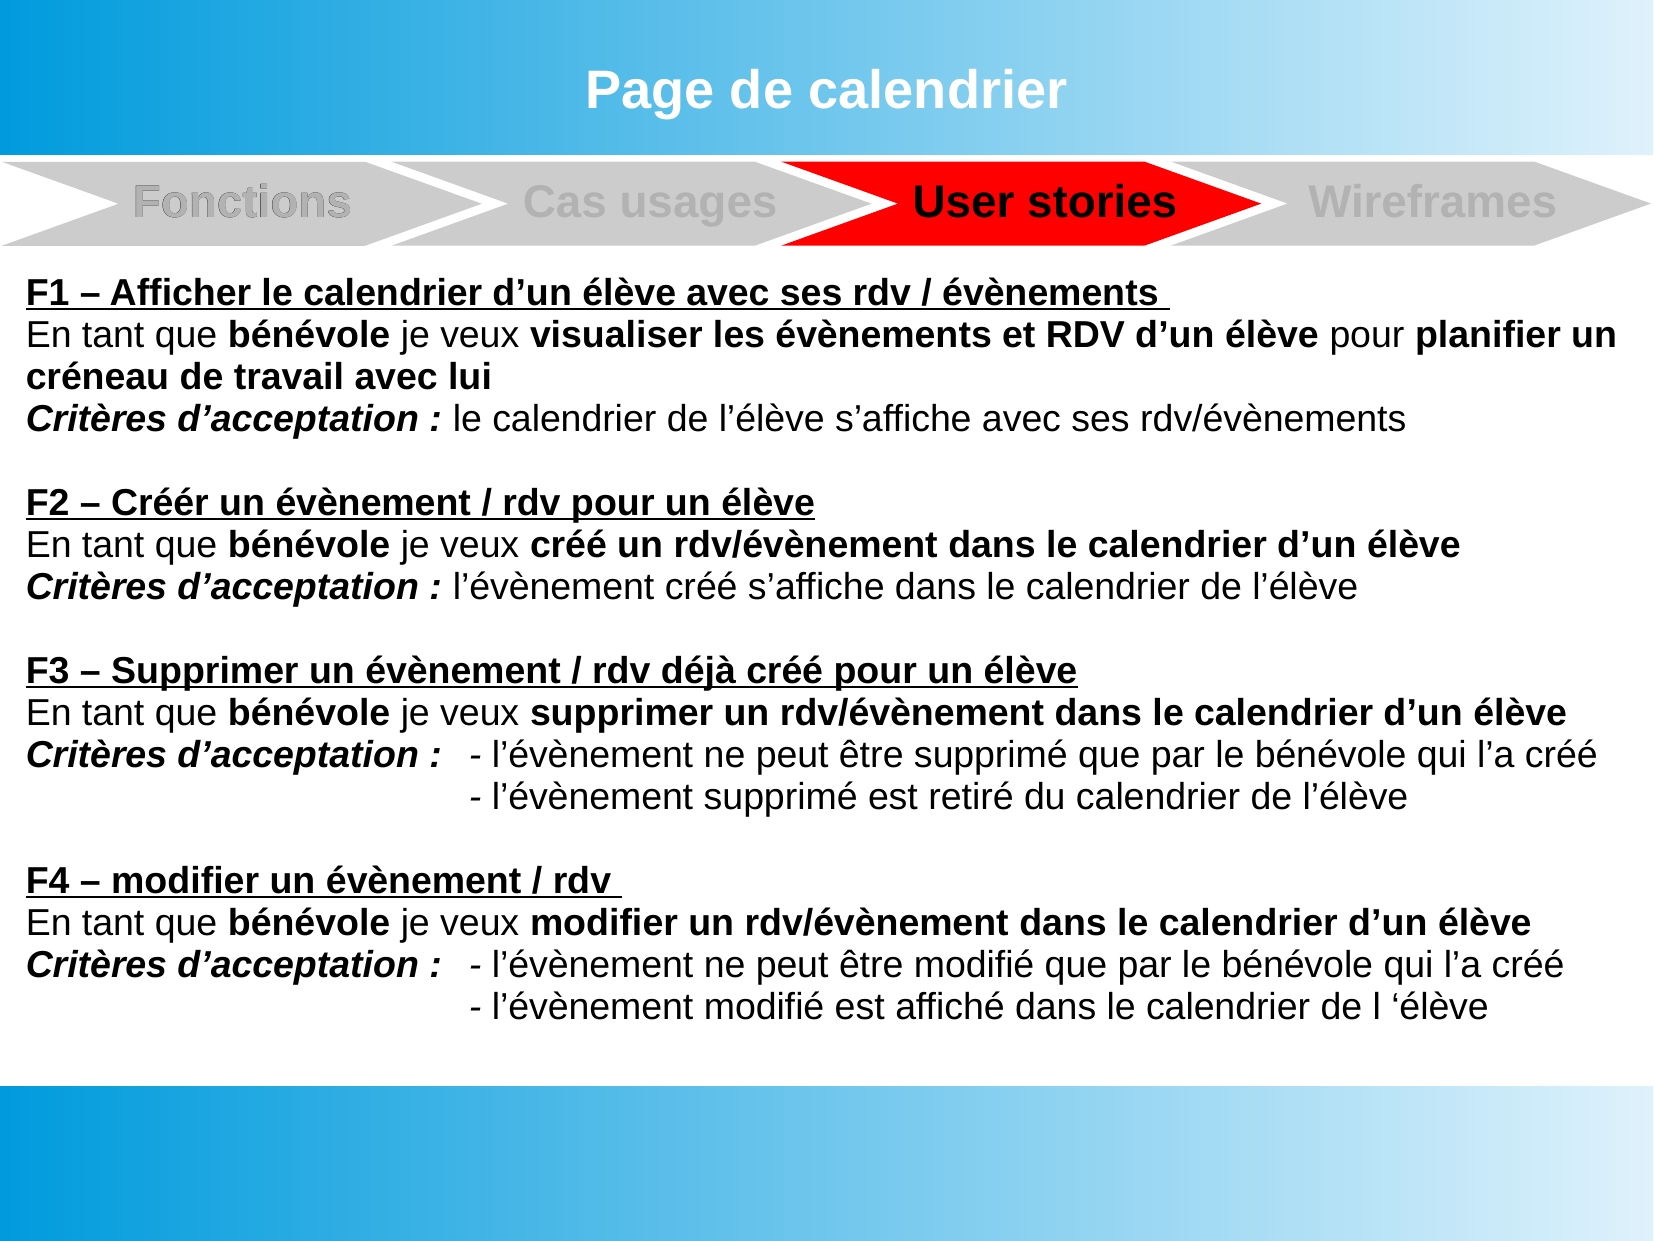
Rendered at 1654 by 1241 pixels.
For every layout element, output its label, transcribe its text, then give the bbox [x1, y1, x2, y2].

text_box Fonctions [118, 168, 423, 235]
text_box User stories [897, 168, 1203, 235]
text_box [423, 182, 482, 225]
text_box [1170, 161, 1564, 246]
title Page de calendrier [82, 37, 1571, 143]
text_box [1, 161, 396, 246]
text_box [781, 161, 1175, 246]
text_box Wireframes [1293, 168, 1599, 235]
text_box [1203, 182, 1262, 225]
text_box [391, 161, 785, 246]
text_box F1 – Afficher le calendrier d’un élève avec ses rdv / évènements En tant que bénévole je veux visualiser les évènements et RDV d’un élève pour planifier un créneau de travail avec lui Critères d’acceptation : le calendrier de l’élève s’affiche avec ses rdv/évènements F2 – Créér un évènement / rdv pour un élève En tant que bénévole je veux créé un rdv/évènement dans le calendrier d’un élève Critères d’acceptation : l’évènement créé s’affiche dans le calendrier de l’élève F3 – Supprimer un évènement / rdv déjà créé pour un élève En tant que bénévole je veux supprimer un rdv/évènement dans le calendrier d’un élève Critères d’acceptation : - l’évènement ne peut être supprimé que par le bénévole qui l’a créé - l’évènement supprimé est retiré du calendrier de l’élève F4 – modifier un évènement / rdv En tant que bénévole je veux modifier un rdv/évènement dans le calendrier d’un élève Critères d’acceptation : - l’évènement ne peut être modifié que par le bénévole qui l’a créé - l’évènement modifié est affiché dans le calendrier de l ‘élève [11, 264, 1640, 1120]
text_box [1599, 184, 1651, 223]
text_box Cas usages [508, 168, 813, 235]
text_box [813, 182, 872, 225]
